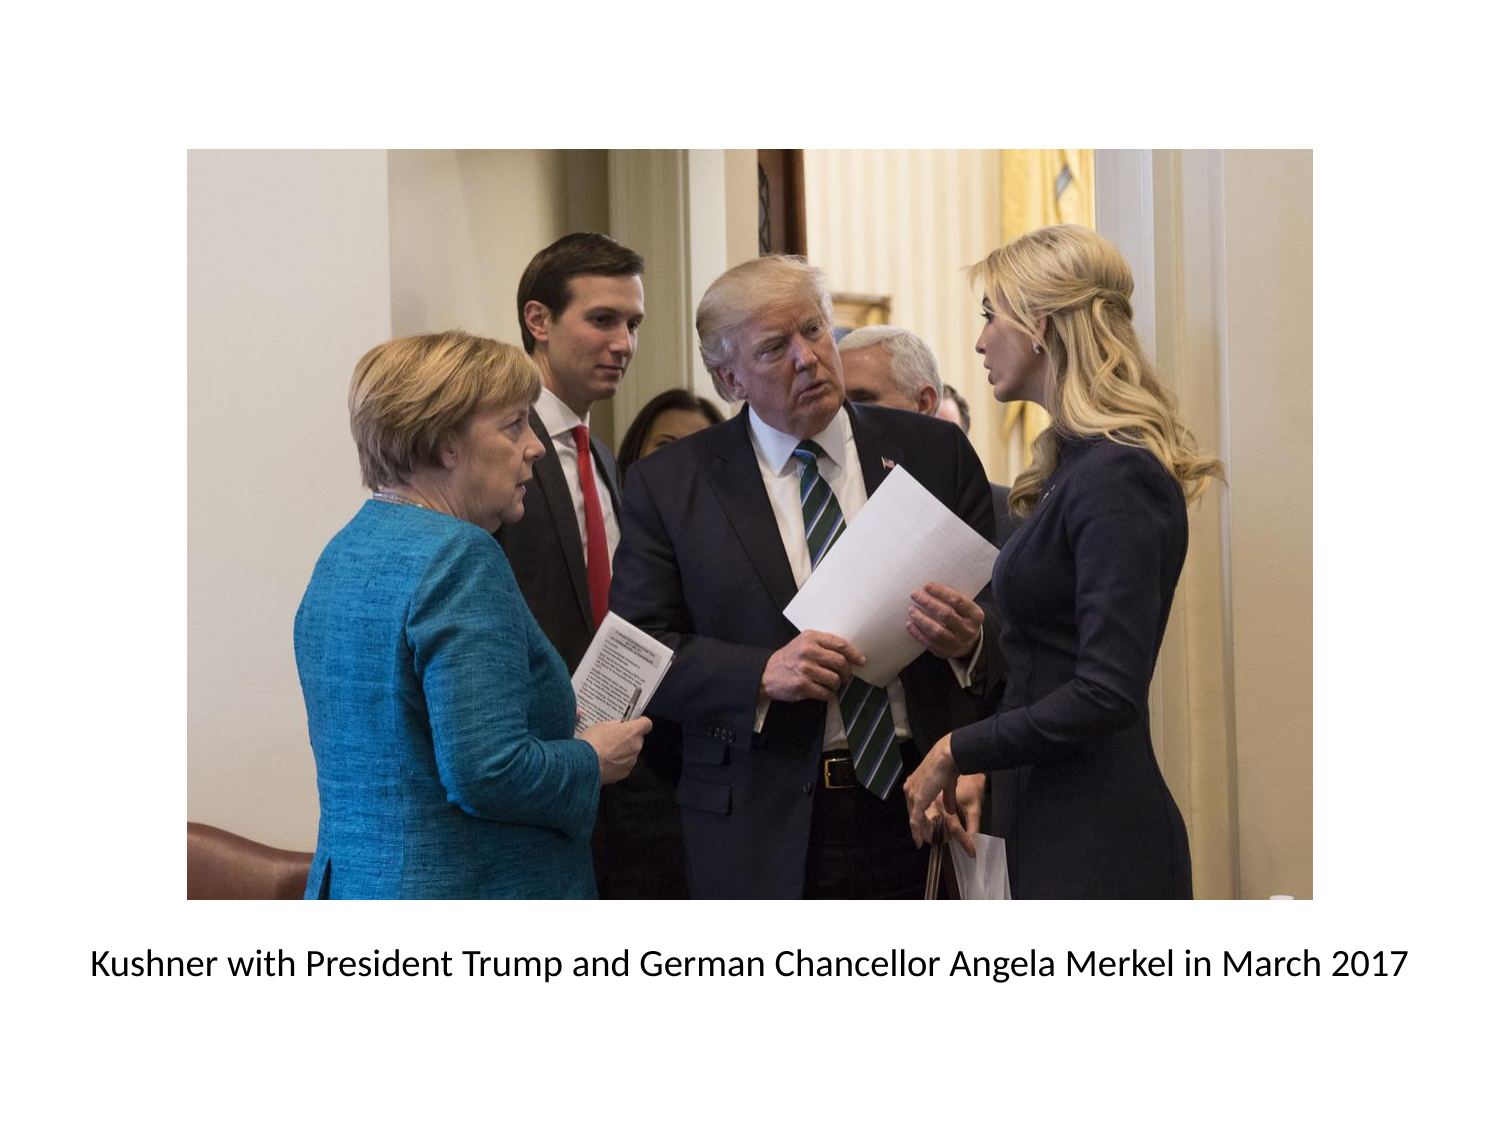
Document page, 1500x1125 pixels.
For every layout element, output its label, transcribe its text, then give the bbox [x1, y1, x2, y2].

text_box Kushner with President Trump and German Chancellor Angela Merkel in March 2017 [75, 930, 1425, 992]
picture [187, 149, 1313, 900]
